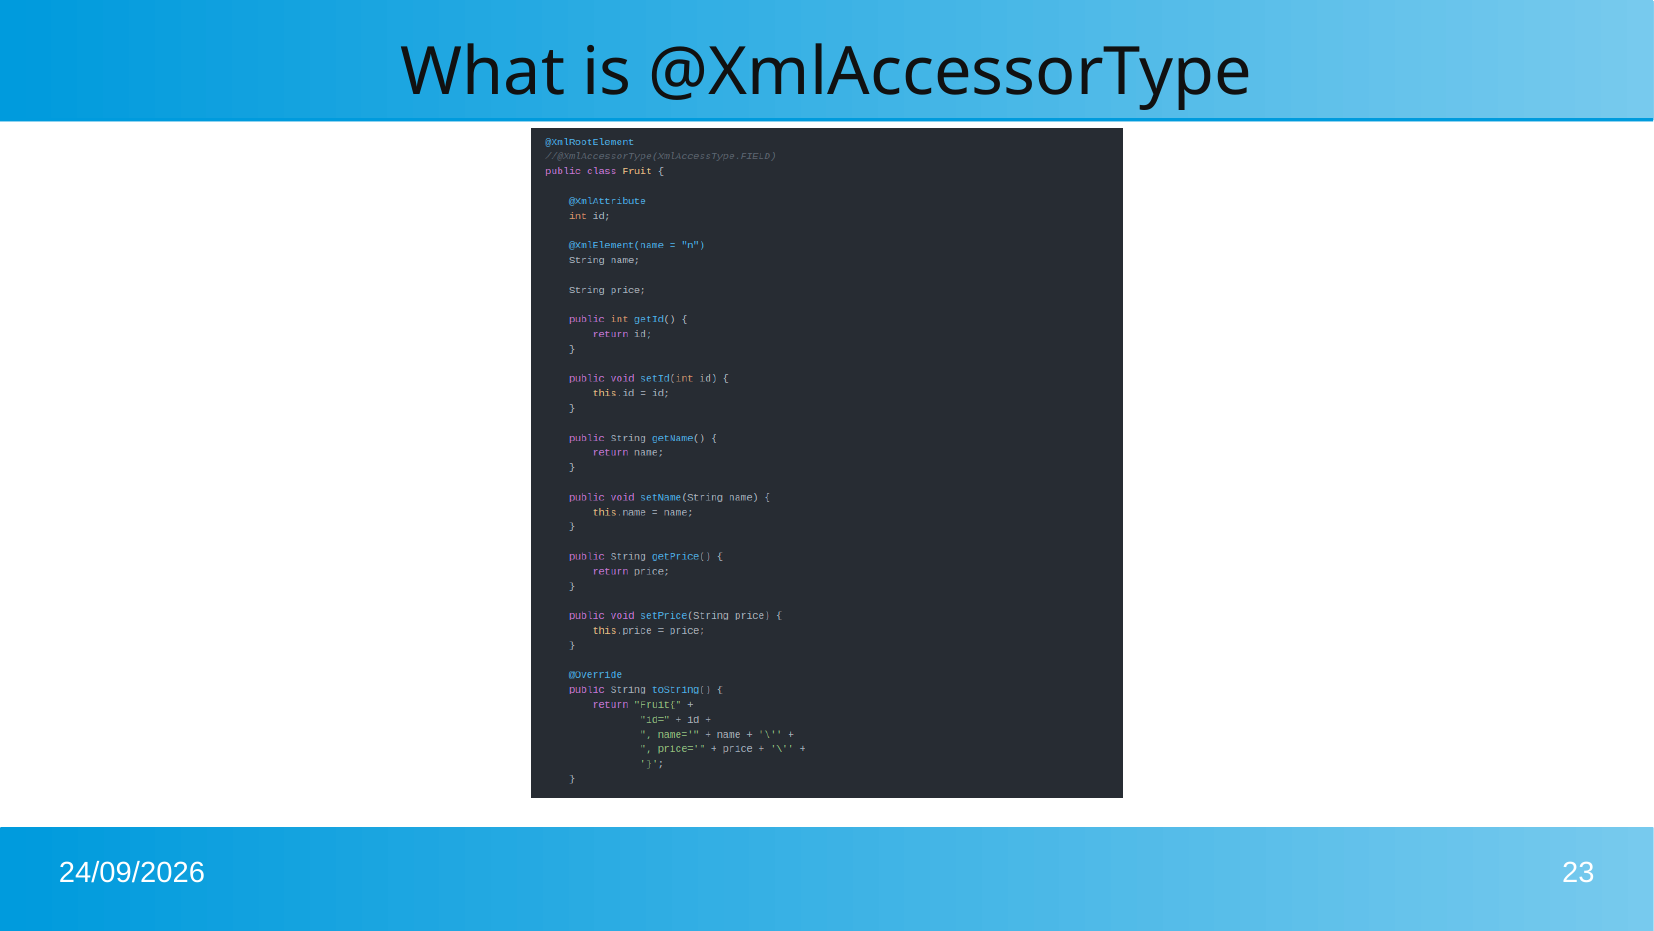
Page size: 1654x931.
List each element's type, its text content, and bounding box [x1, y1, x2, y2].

title What is @XmlAccessorType [59, 29, 1595, 108]
picture [531, 128, 1123, 798]
